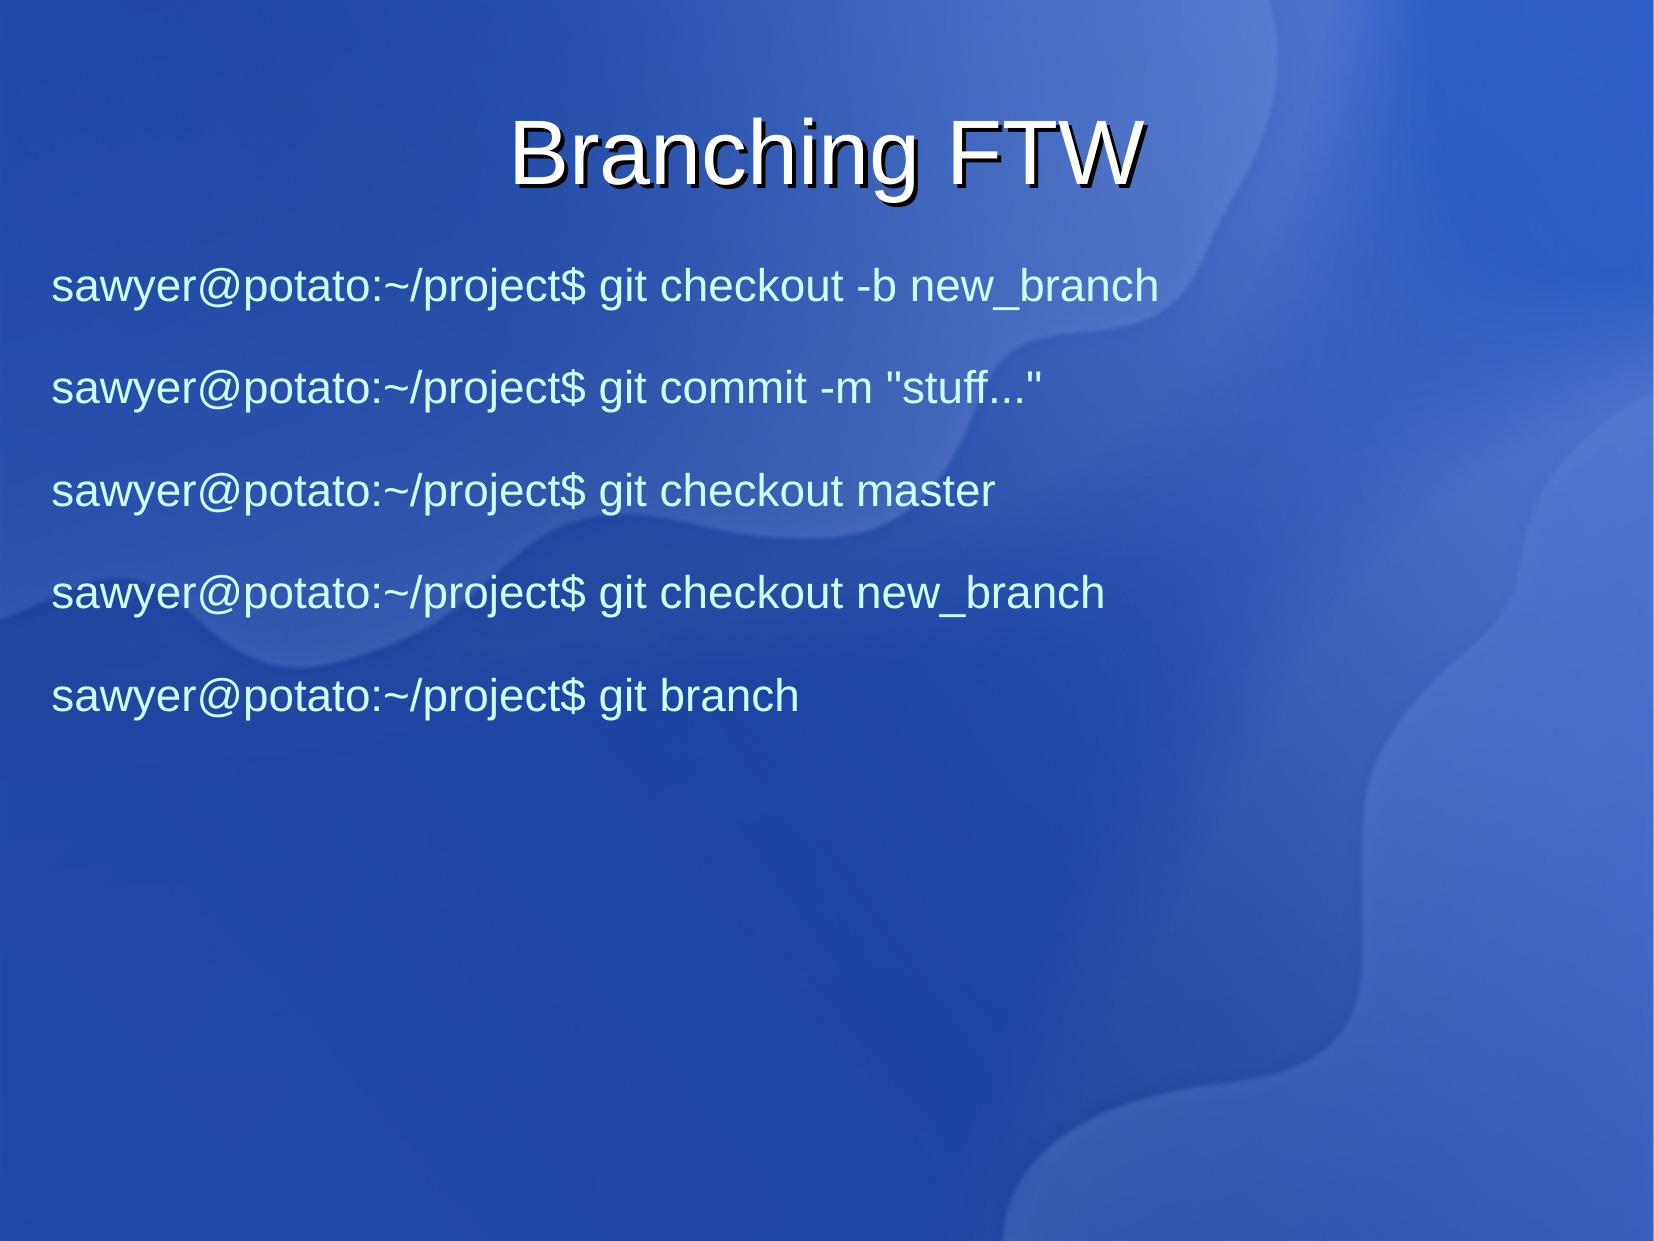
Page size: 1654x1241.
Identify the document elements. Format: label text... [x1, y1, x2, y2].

title Branching FTW [82, 56, 1571, 250]
picture [0, 0, 1654, 1241]
text_box sawyer@potato:~/project$ git checkout -b new_branch sawyer@potato:~/project$ git commit -m "stuff..." sawyer@potato:~/project$ git checkout master sawyer@potato:~/project$ git checkout new_branch sawyer@potato:~/project$ git branch [36, 252, 1654, 870]
